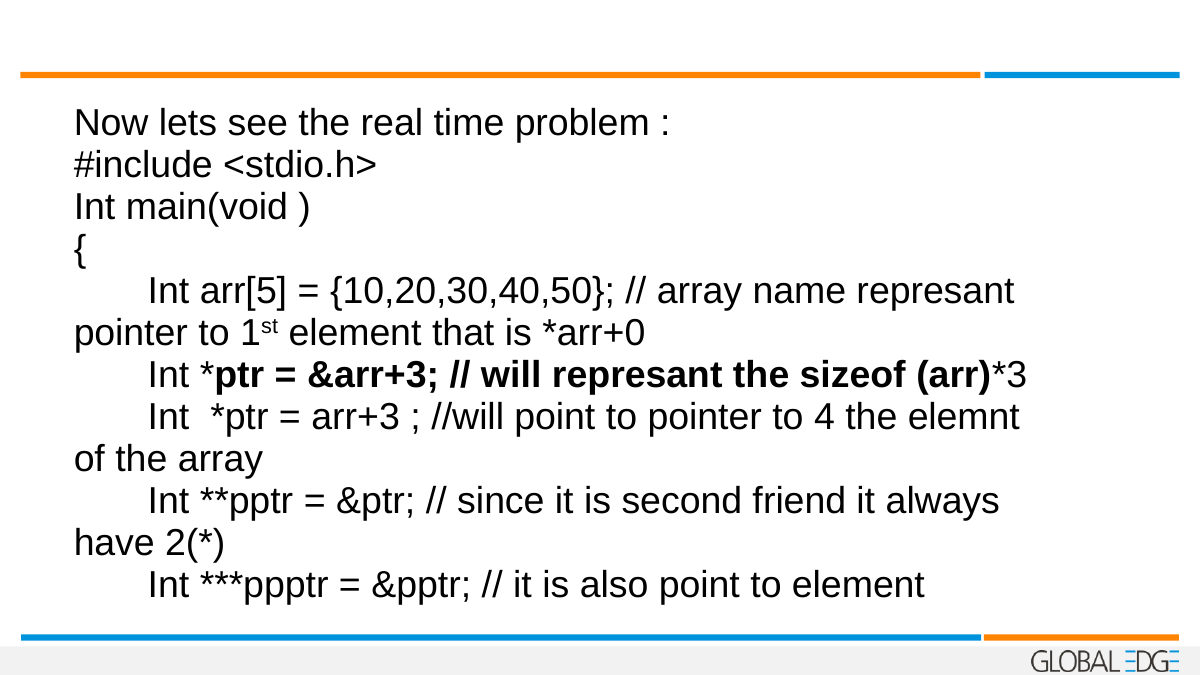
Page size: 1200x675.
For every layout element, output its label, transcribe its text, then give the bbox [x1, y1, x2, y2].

text_box Now lets see the real time problem : #include <stdio.h> Int main(void ) { Int arr[5] = {10,20,30,40,50}; // array name represant pointer to 1st element that is *arr+0 Int *ptr = &arr+3; // will represant the sizeof (arr)*3 Int *ptr = arr+3 ; //will point to pointer to 4 the elemnt of the array Int **pptr = &ptr; // since it is second friend it always have 2(*) Int ***ppptr = &pptr; // it is also point to element [59, 94, 1052, 675]
picture [1052, 650, 1179, 672]
